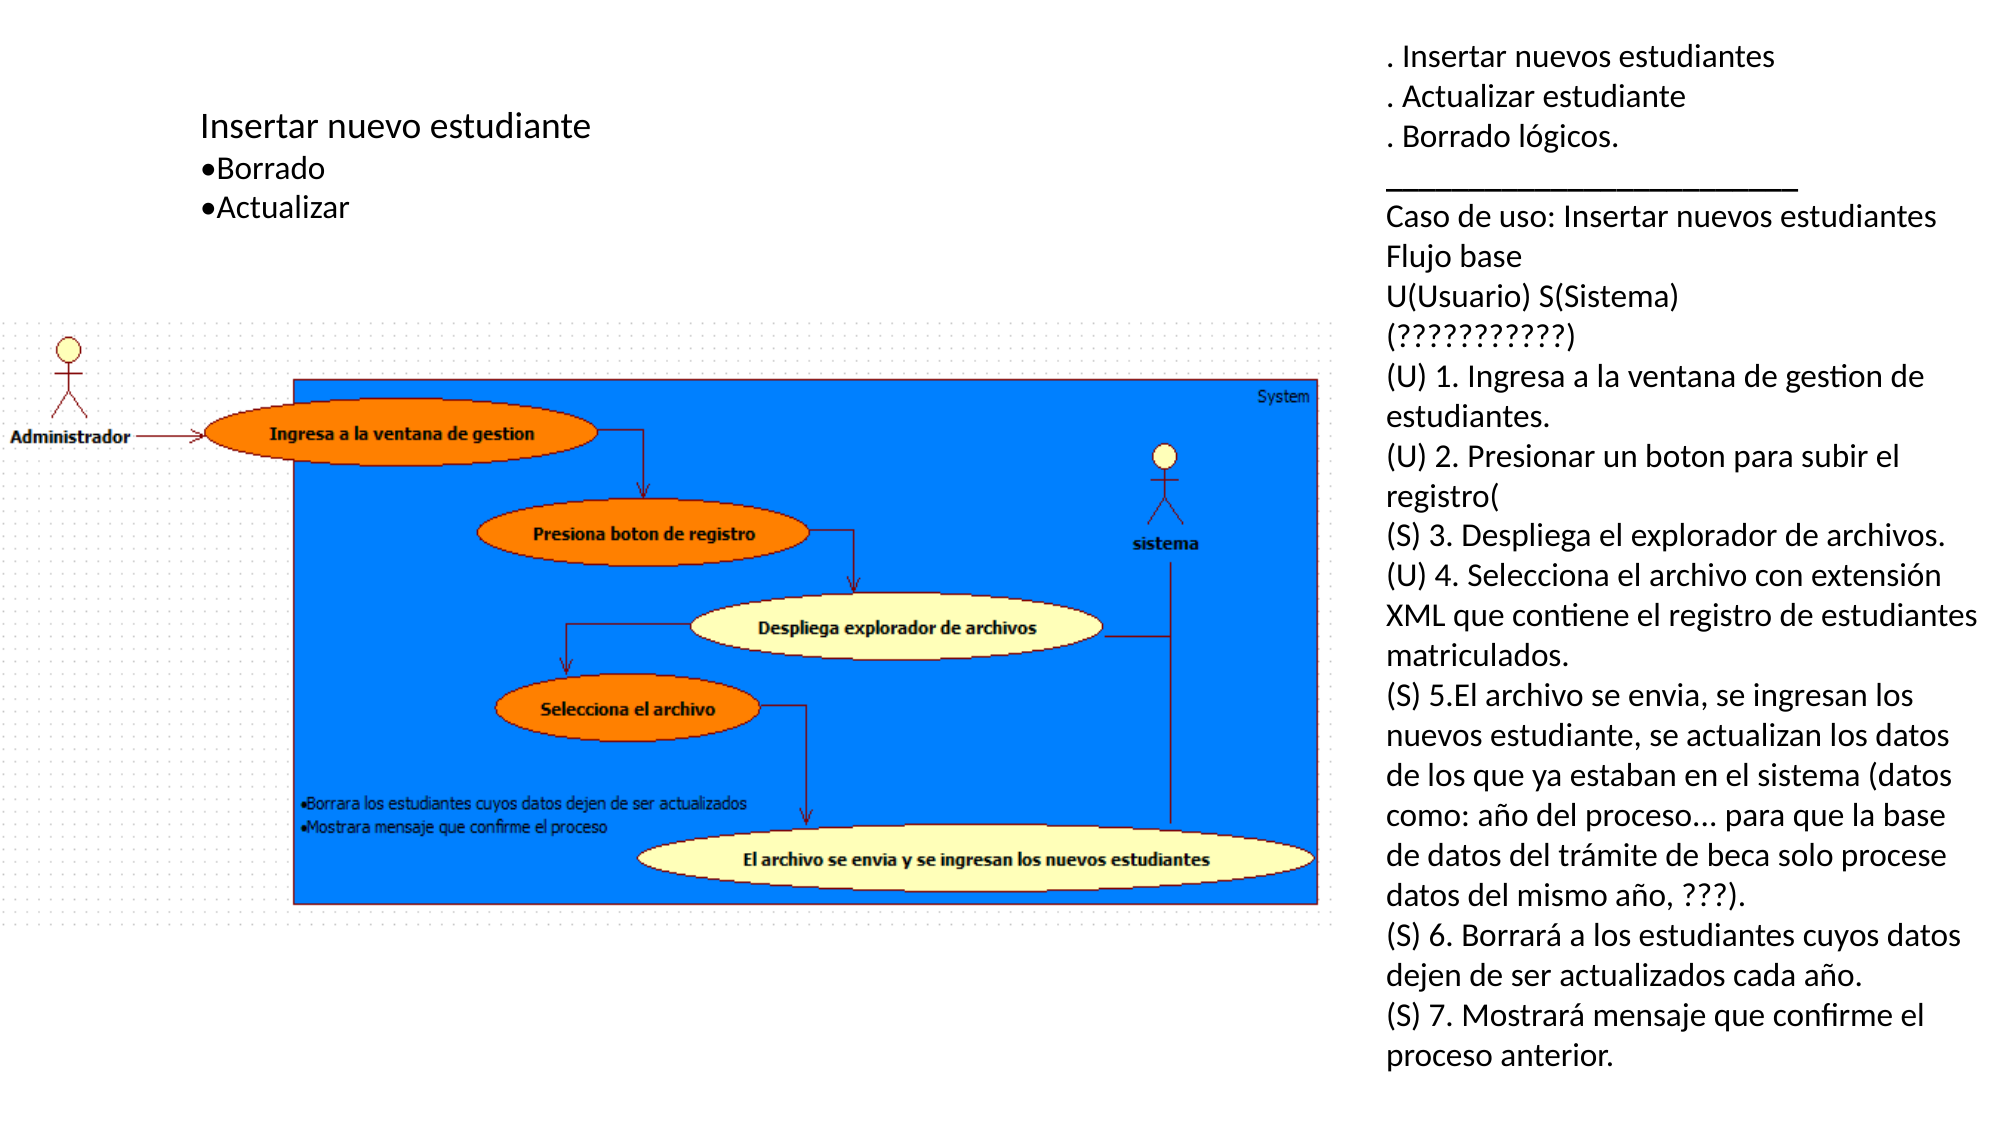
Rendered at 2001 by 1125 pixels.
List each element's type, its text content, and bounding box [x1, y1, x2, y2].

text_box . Insertar nuevos estudiantes . Actualizar estudiante . Borrado lógicos. _________________________ Caso de uso: Insertar nuevos estudiantes Flujo base U(Usuario) S(Sistema) (???????????) (U) 1. Ingresa a la ventana de gestion de estudiantes. (U) 2. Presionar un boton para subir el registro( (S) 3. Despliega el explorador de archivos. (U) 4. Selecciona el archivo con extensión XML que contiene el registro de estudiantes matriculados. (S) 5.El archivo se envia, se ingresan los nuevos estudiante, se actualizan los datos de los que ya estaban en el sistema (datos como: año del proceso... para que la base de datos del trámite de beca solo procese datos del mismo año, ???). (S) 6. Borrará a los estudiantes cuyos datos dejen de ser actualizados cada año. (S) 7. Mostrará mensaje que confirme el proceso anterior. [1371, 27, 2000, 1081]
text_box Insertar nuevo estudiante •Borrado •Actualizar [185, 93, 607, 313]
picture [0, 315, 1336, 935]
